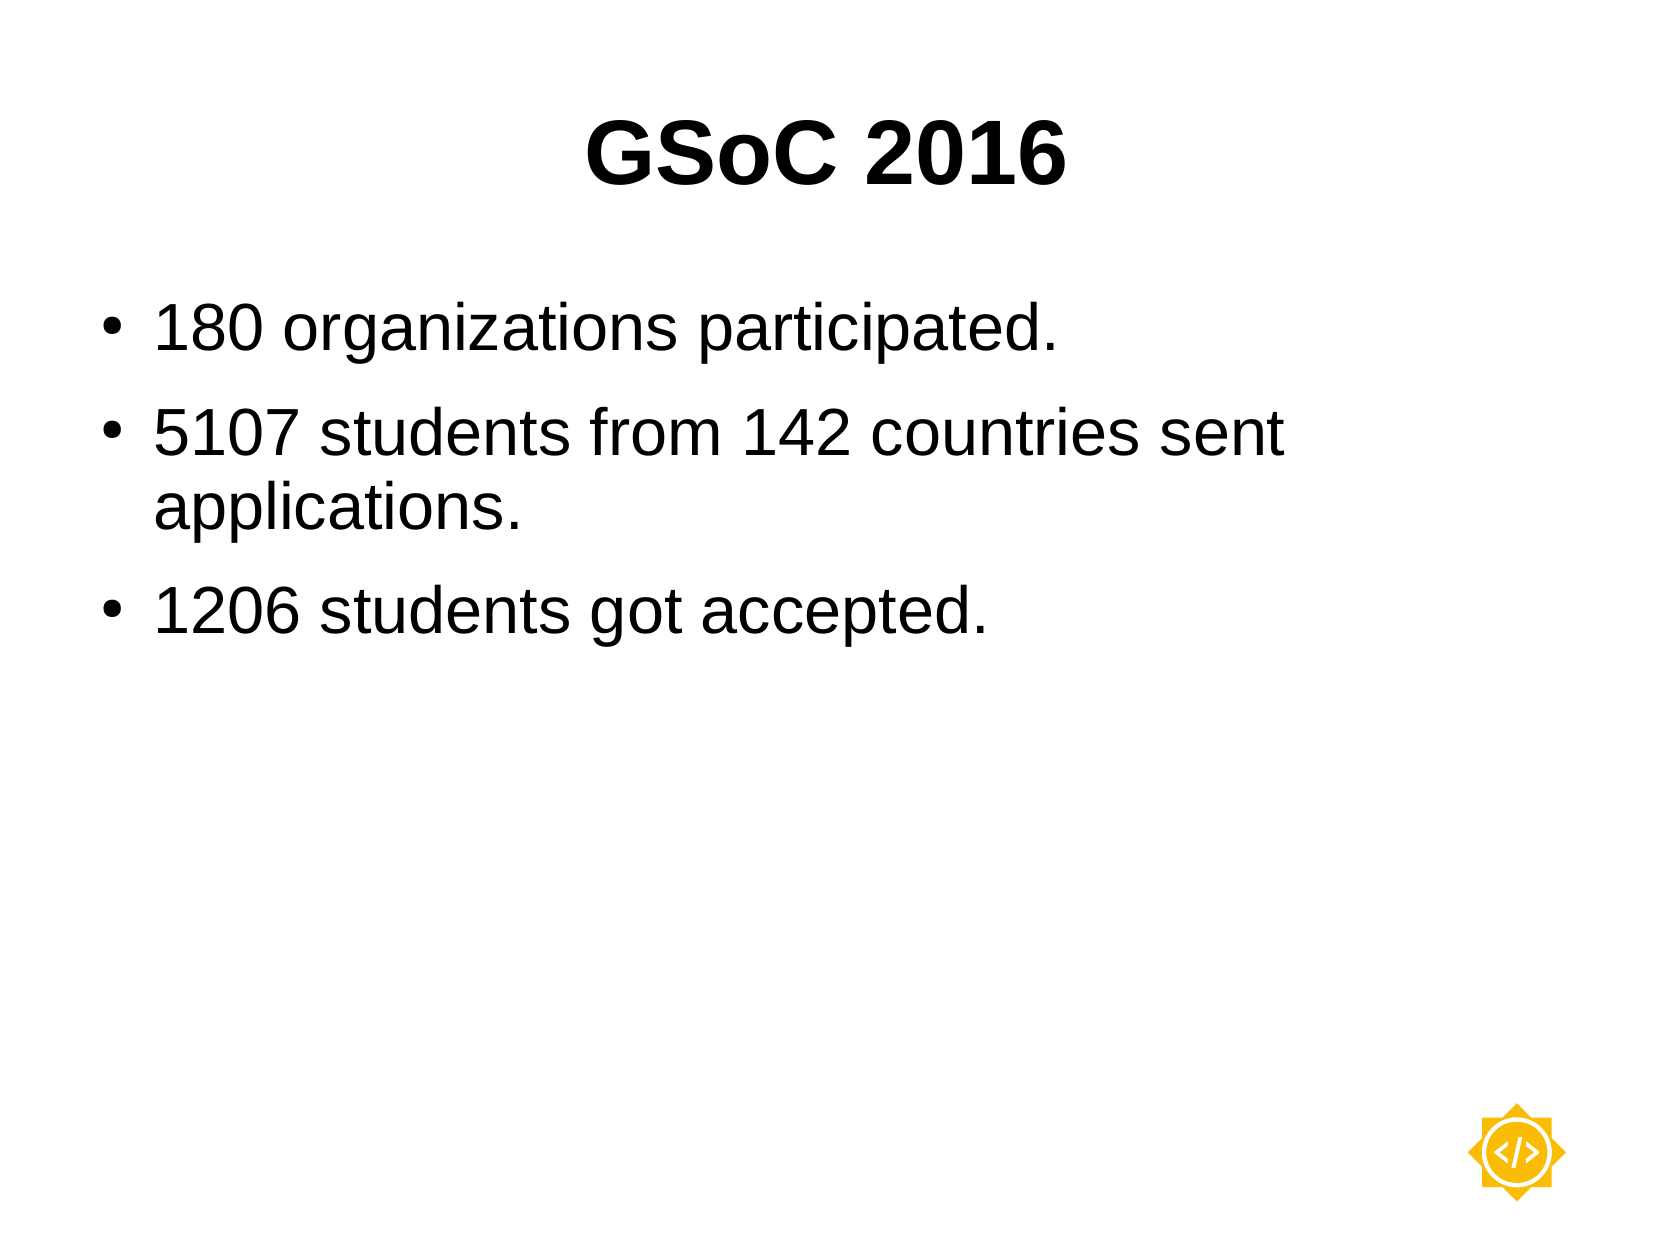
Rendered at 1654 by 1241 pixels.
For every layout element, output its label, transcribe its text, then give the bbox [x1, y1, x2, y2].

list 180 organizations participated. 5107 students from 142 countries sent applications. 1206 students got accepted. [82, 290, 1571, 1010]
title GSoC 2016 [82, 49, 1571, 257]
